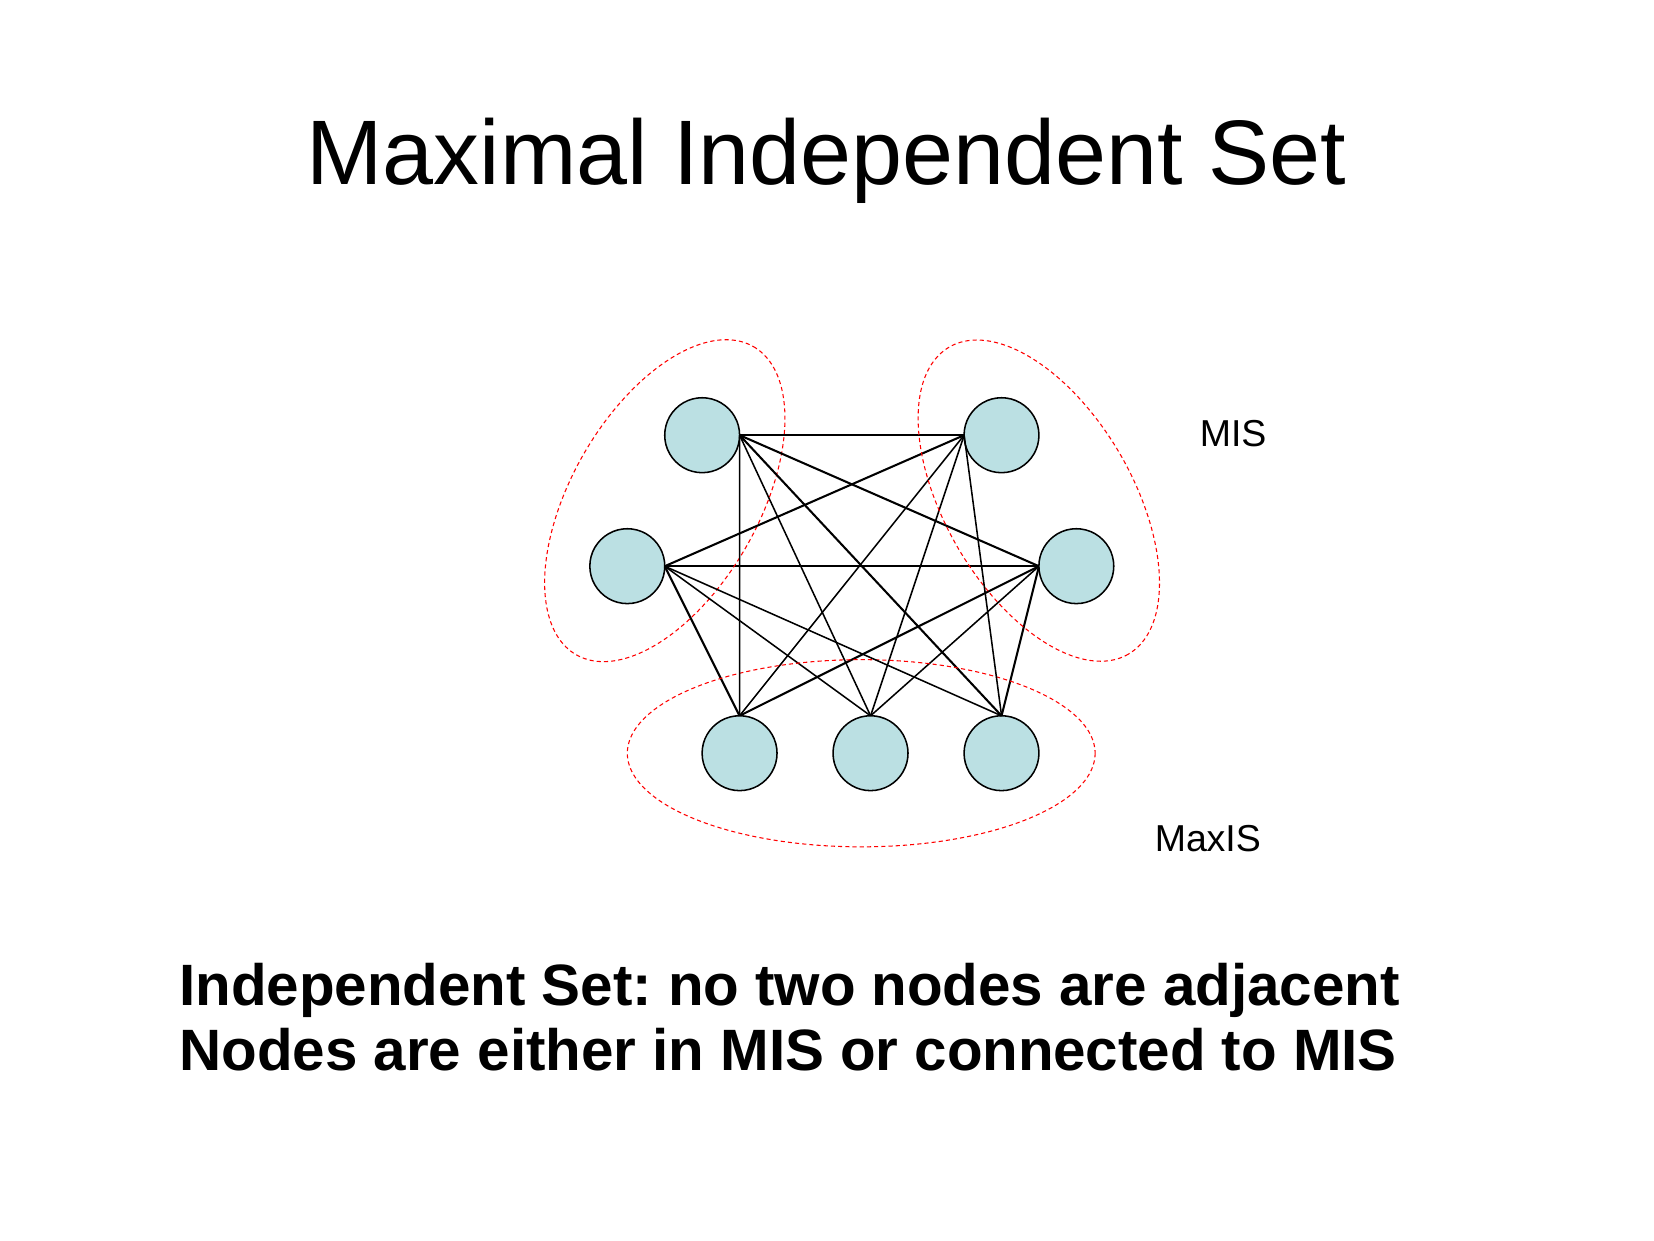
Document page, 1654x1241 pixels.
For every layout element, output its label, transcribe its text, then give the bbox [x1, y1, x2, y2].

text_box [1039, 528, 1114, 604]
text_box [964, 715, 1039, 791]
text_box Independent Set: no two nodes are adjacent Nodes are either in MIS or connected to MIS [165, 945, 1501, 1090]
text_box [833, 715, 909, 791]
text_box MaxIS [1140, 810, 1456, 867]
text_box [589, 528, 665, 604]
text_box [702, 715, 778, 791]
text_box MIS [1185, 405, 1501, 462]
title Maximal Independent Set [82, 49, 1571, 257]
text_box [964, 397, 1039, 473]
text_box [664, 397, 740, 473]
